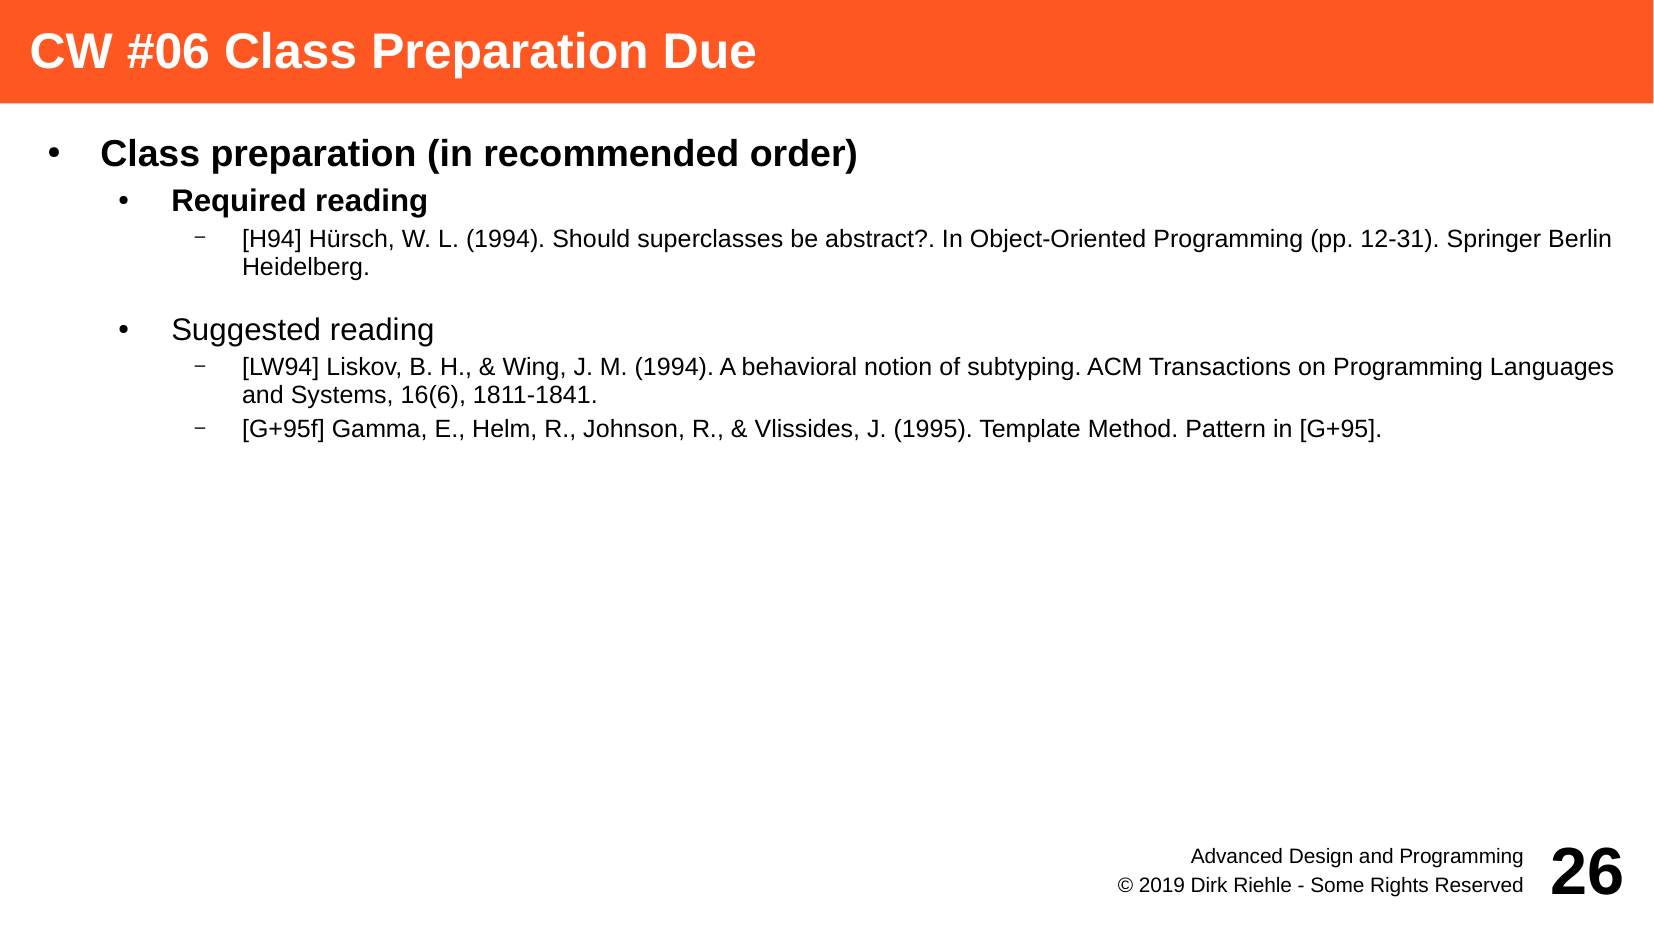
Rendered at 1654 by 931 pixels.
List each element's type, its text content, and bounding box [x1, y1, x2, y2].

list Class preparation (in recommended order) Required reading [H94] Hürsch, W. L. (1994). Should superclasses be abstract?. In Object-Oriented Programming (pp. 12-31). Springer Berlin Heidelberg. Suggested reading [LW94] Liskov, B. H., & Wing, J. M. (1994). A behavioral notion of subtyping. ACM Transactions on Programming Languages and Systems, 16(6), 1811-1841. [G+95f] Gamma, E., Helm, R., Johnson, R., & Vlissides, J. (1995). Template Method. Pattern in [G+95]. [29, 132, 1625, 813]
title CW #06 Class Preparation Due [0, 0, 1654, 104]
